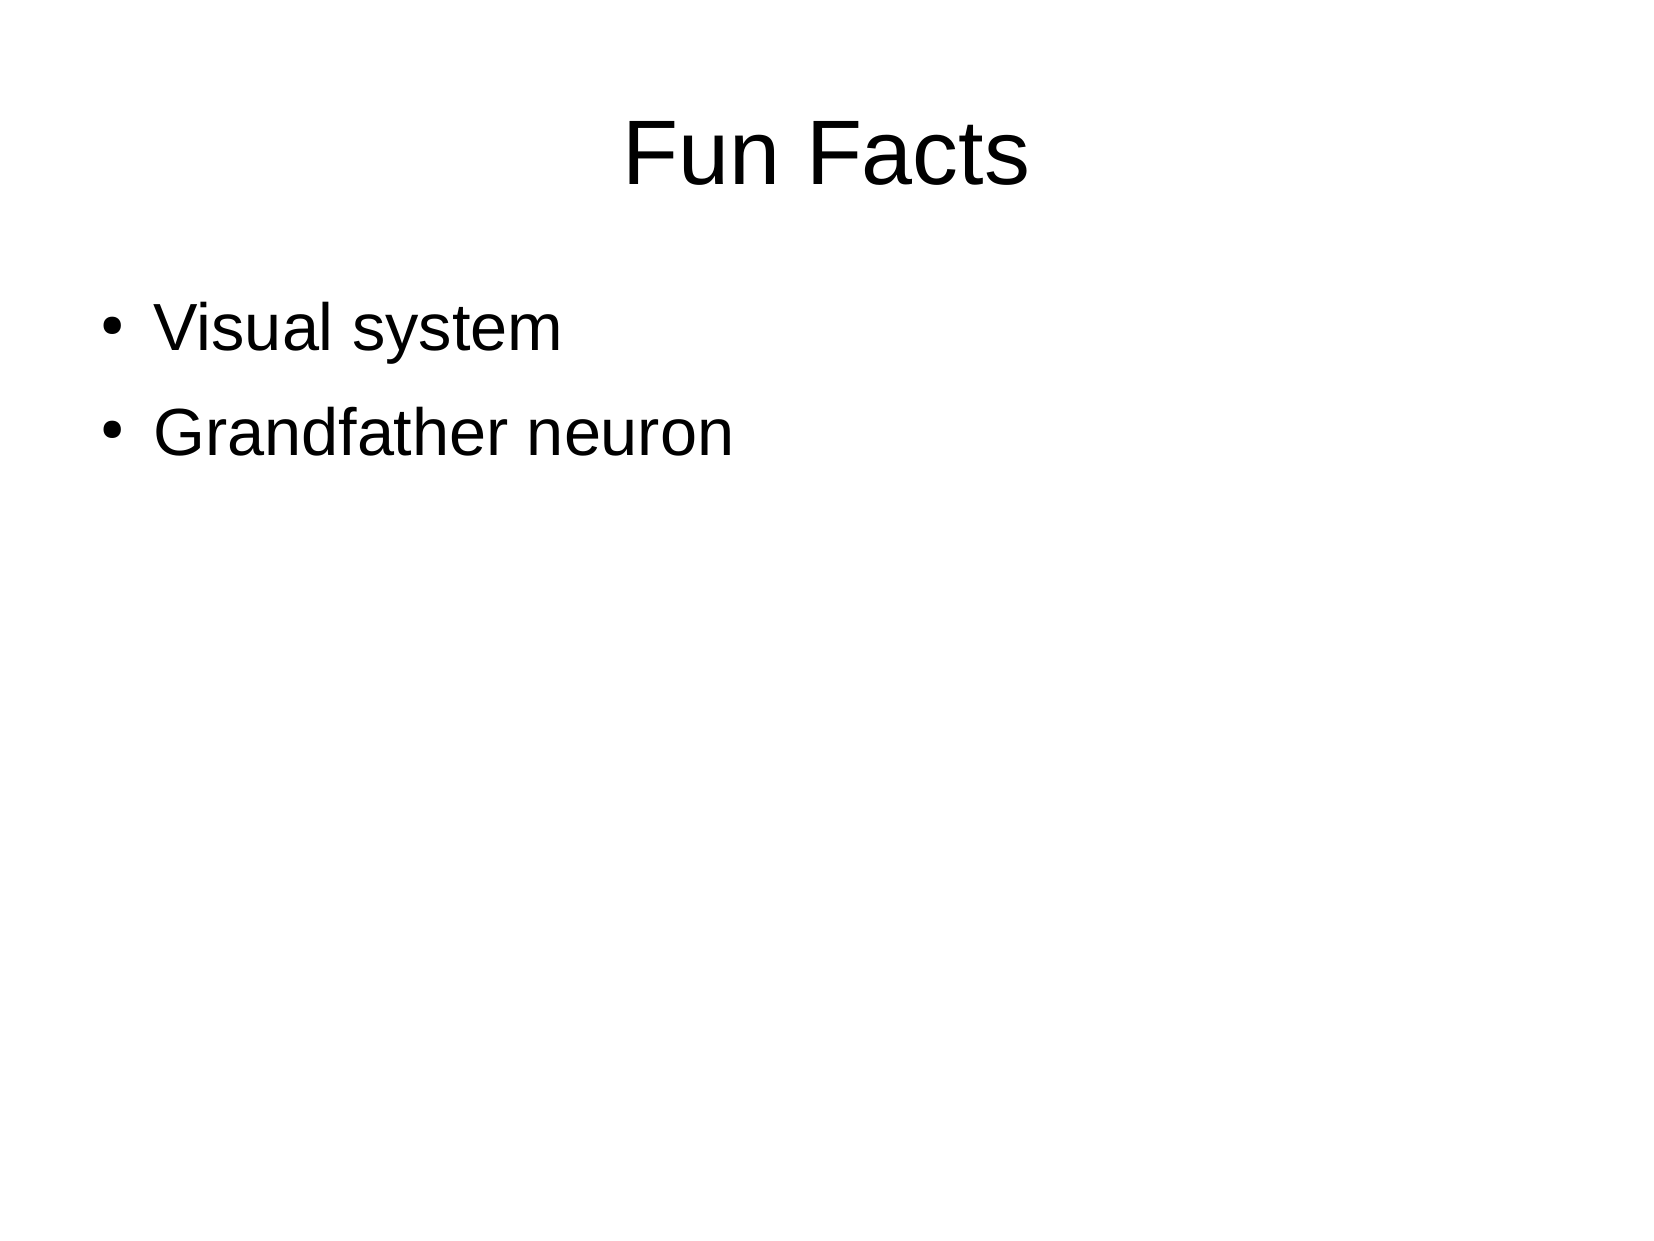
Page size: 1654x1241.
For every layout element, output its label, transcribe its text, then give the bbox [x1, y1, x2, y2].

title Fun Facts [82, 49, 1571, 257]
list Visual system Grandfather neuron [82, 290, 1571, 1010]
